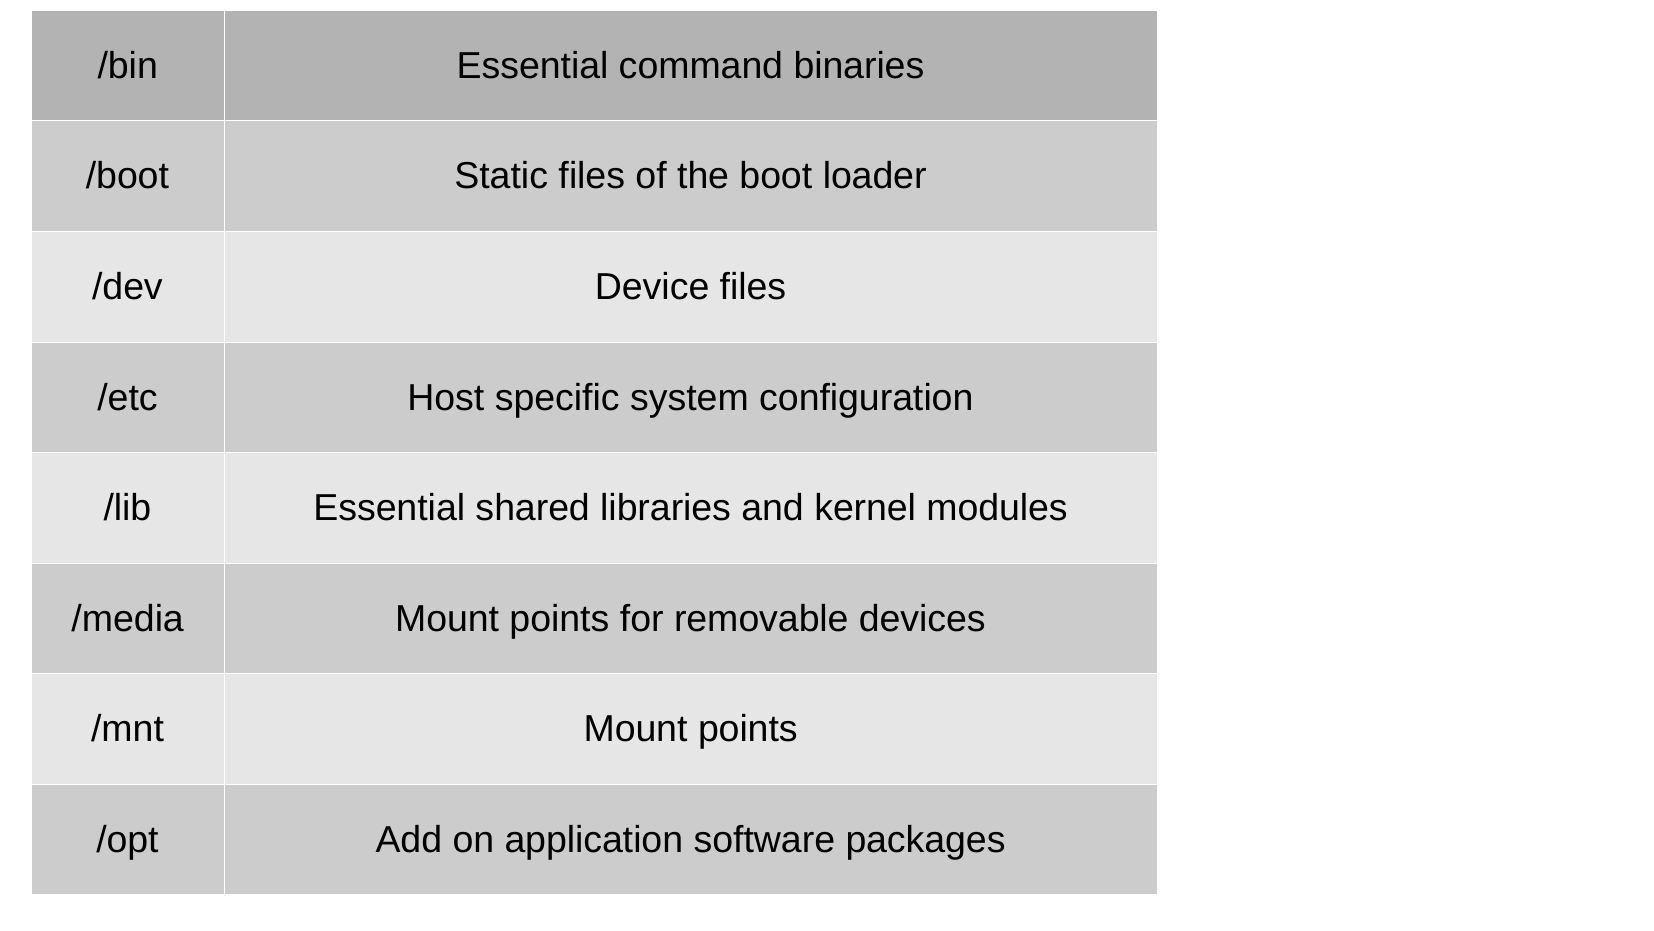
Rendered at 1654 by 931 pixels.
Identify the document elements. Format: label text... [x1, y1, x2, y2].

table_cell /boot [32, 121, 224, 231]
table_cell /media [32, 564, 224, 673]
table_cell /etc [32, 343, 224, 452]
table_cell Essential shared libraries and kernel modules [225, 453, 1157, 563]
table_cell Static files of the boot loader [225, 121, 1157, 231]
table_cell /lib [32, 453, 224, 563]
table_cell Mount points [225, 674, 1157, 784]
table_header /bin [32, 11, 224, 120]
table_header Essential command binaries [225, 11, 1157, 120]
table_cell Device files [225, 232, 1157, 342]
table_cell Mount points for removable devices [225, 564, 1157, 673]
table_cell /opt [32, 785, 224, 894]
table_cell Add on application software packages [225, 785, 1157, 894]
table_cell /mnt [32, 674, 224, 784]
table_cell Host specific system configuration [225, 343, 1157, 452]
table_cell /dev [32, 232, 224, 342]
